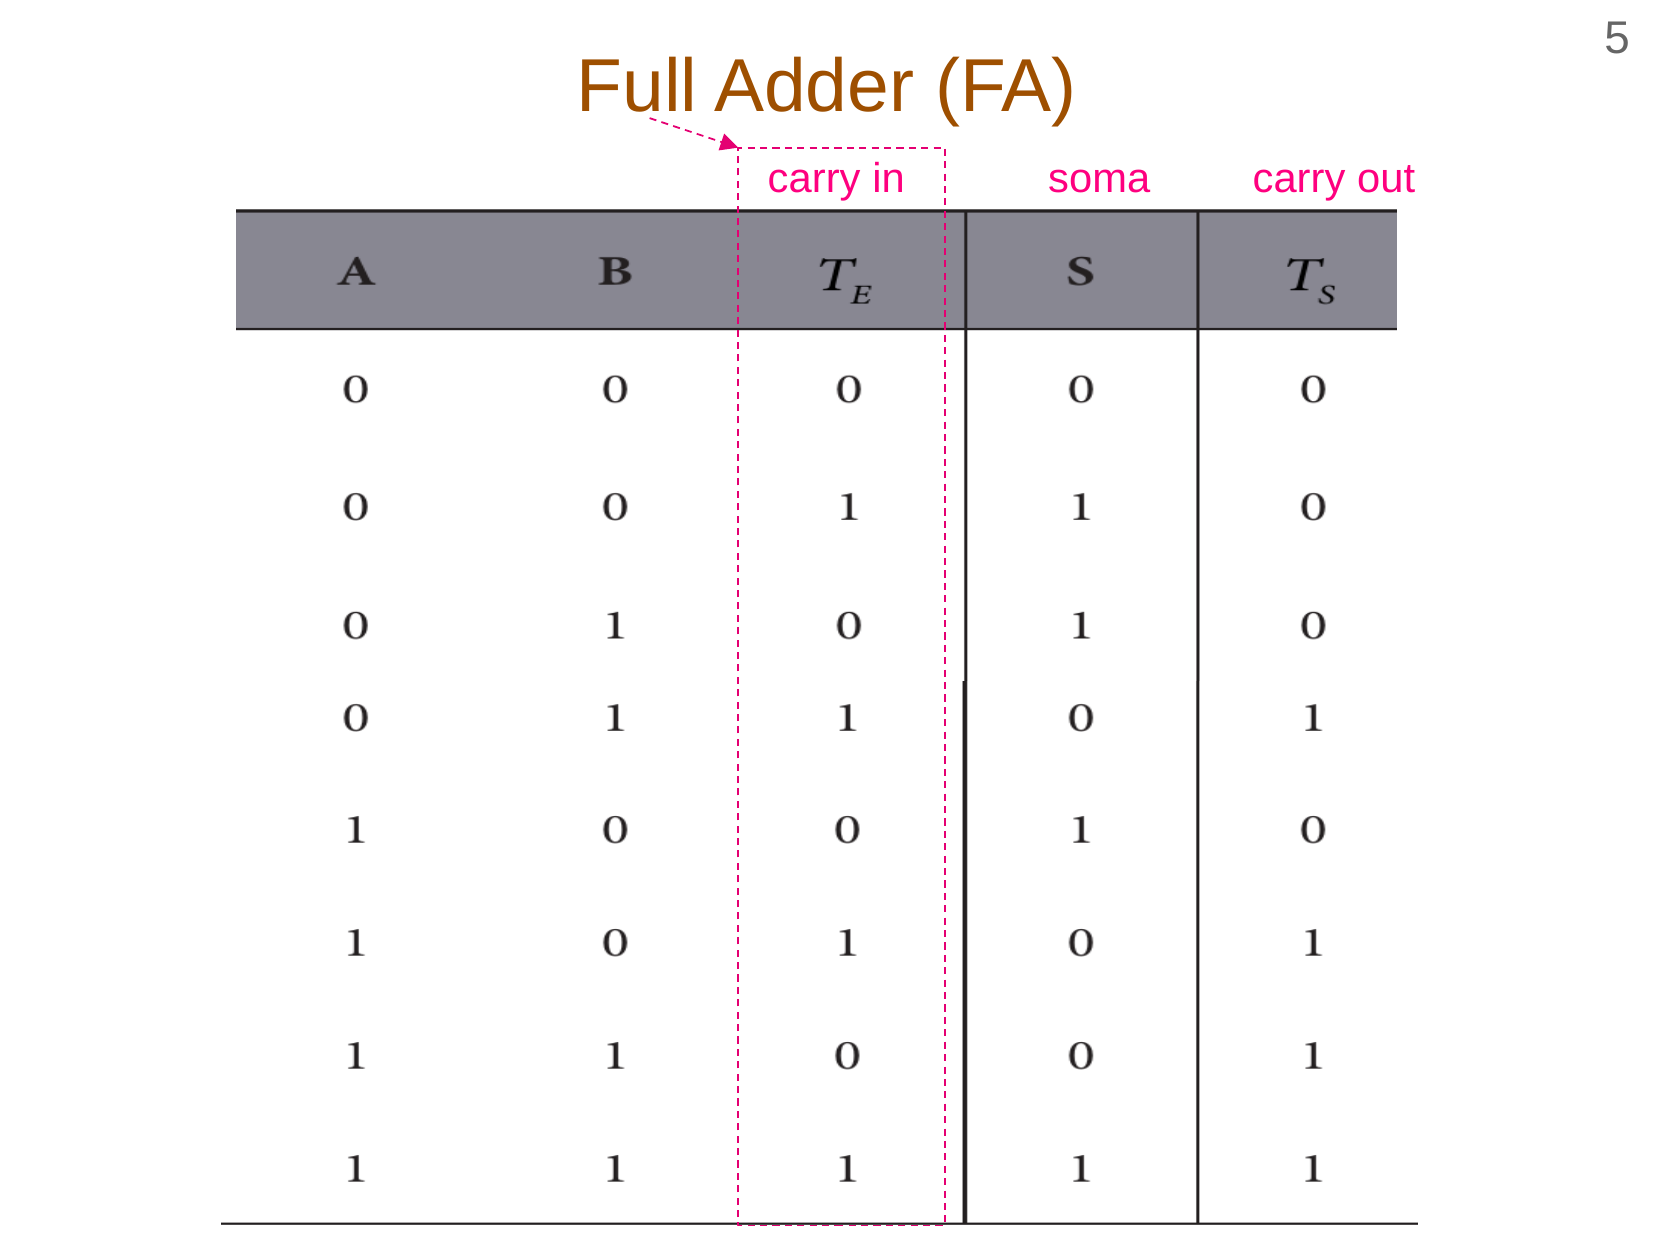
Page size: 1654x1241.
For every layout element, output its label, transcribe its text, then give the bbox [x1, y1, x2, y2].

picture [221, 206, 1418, 1226]
text_box carry in [752, 147, 945, 220]
text_box carry out [1237, 147, 1433, 277]
text_box soma [1033, 147, 1182, 237]
title Full Adder (FA) [59, 29, 1595, 148]
